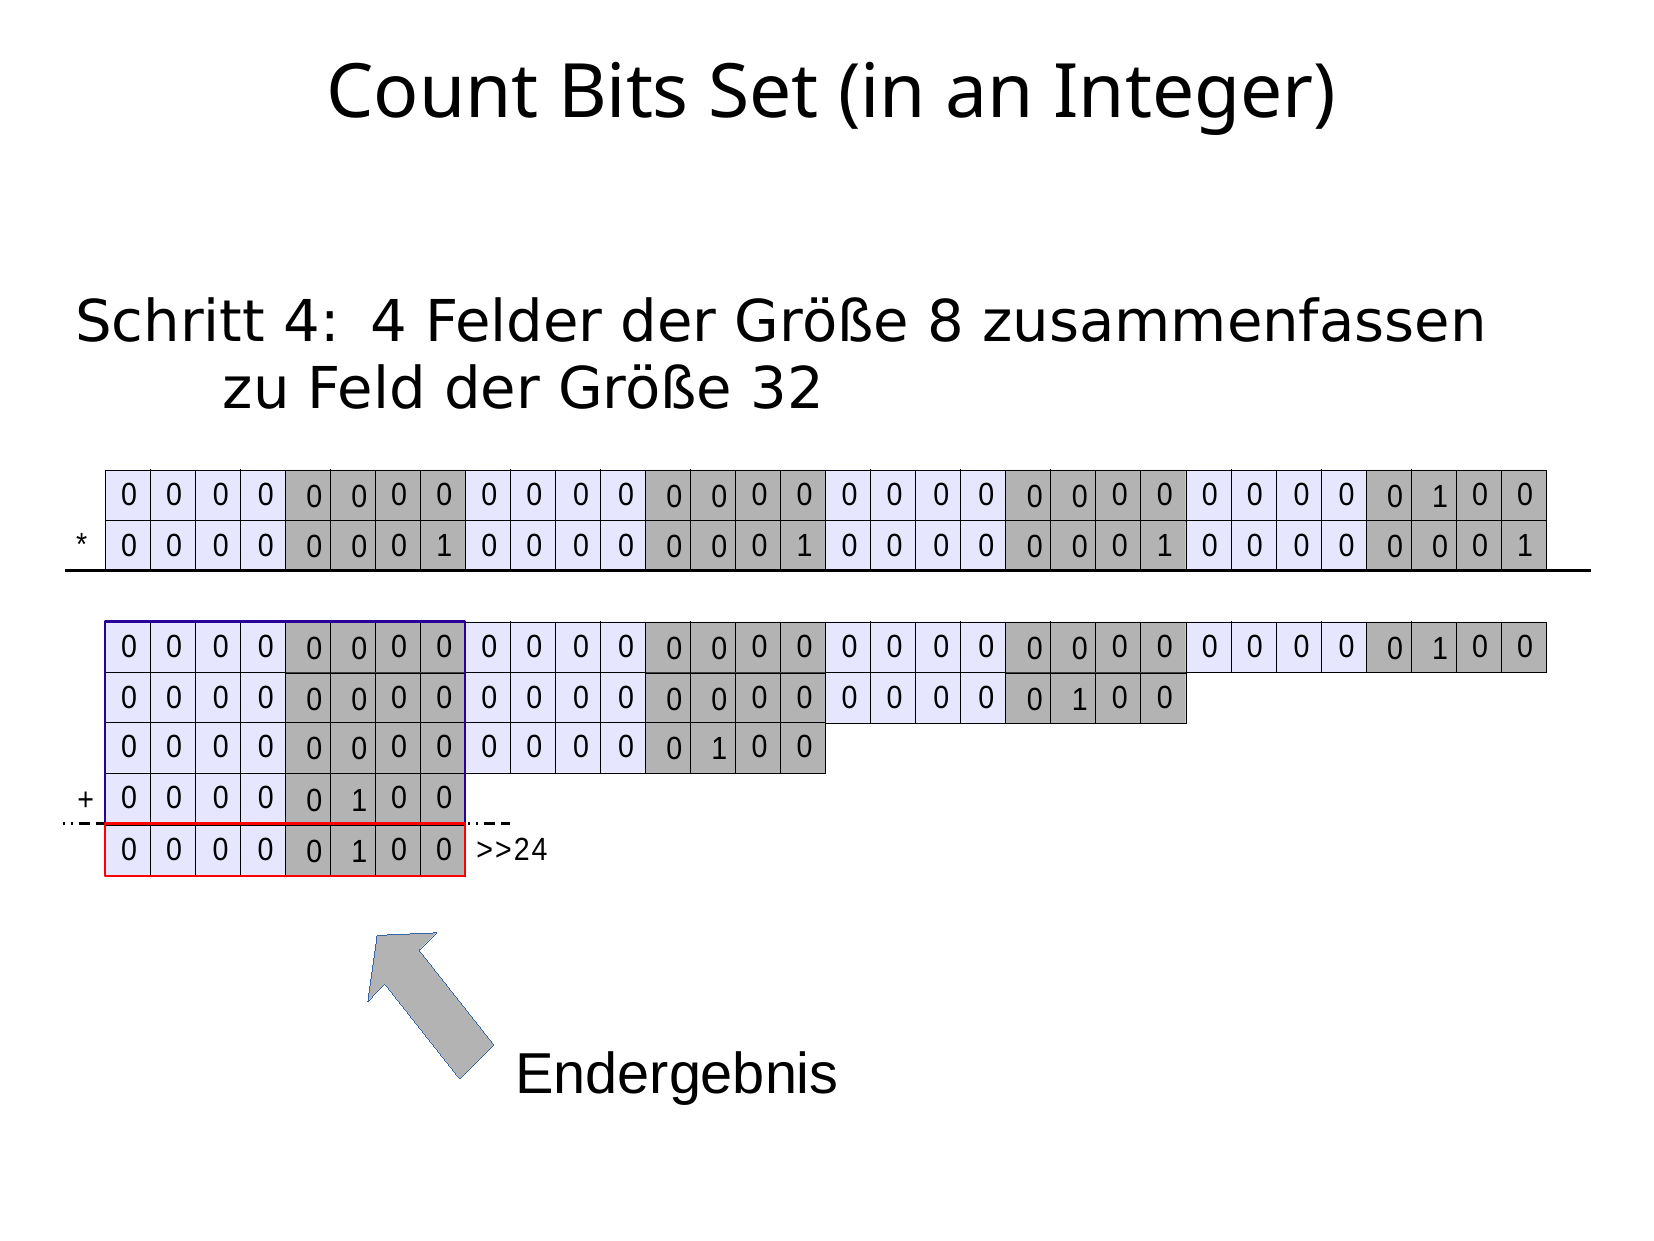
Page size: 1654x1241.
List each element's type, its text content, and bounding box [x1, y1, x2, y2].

text_box Endergebnis [500, 1033, 854, 1120]
picture [61, 469, 1593, 878]
text_box [367, 932, 494, 1079]
text_box Count Bits Set (in an Integer) [60, 29, 1603, 151]
text_box Schritt 4: 4 Felder der Größe 8 zusammenfassen zu Feld der Größe 32 [60, 280, 1503, 437]
